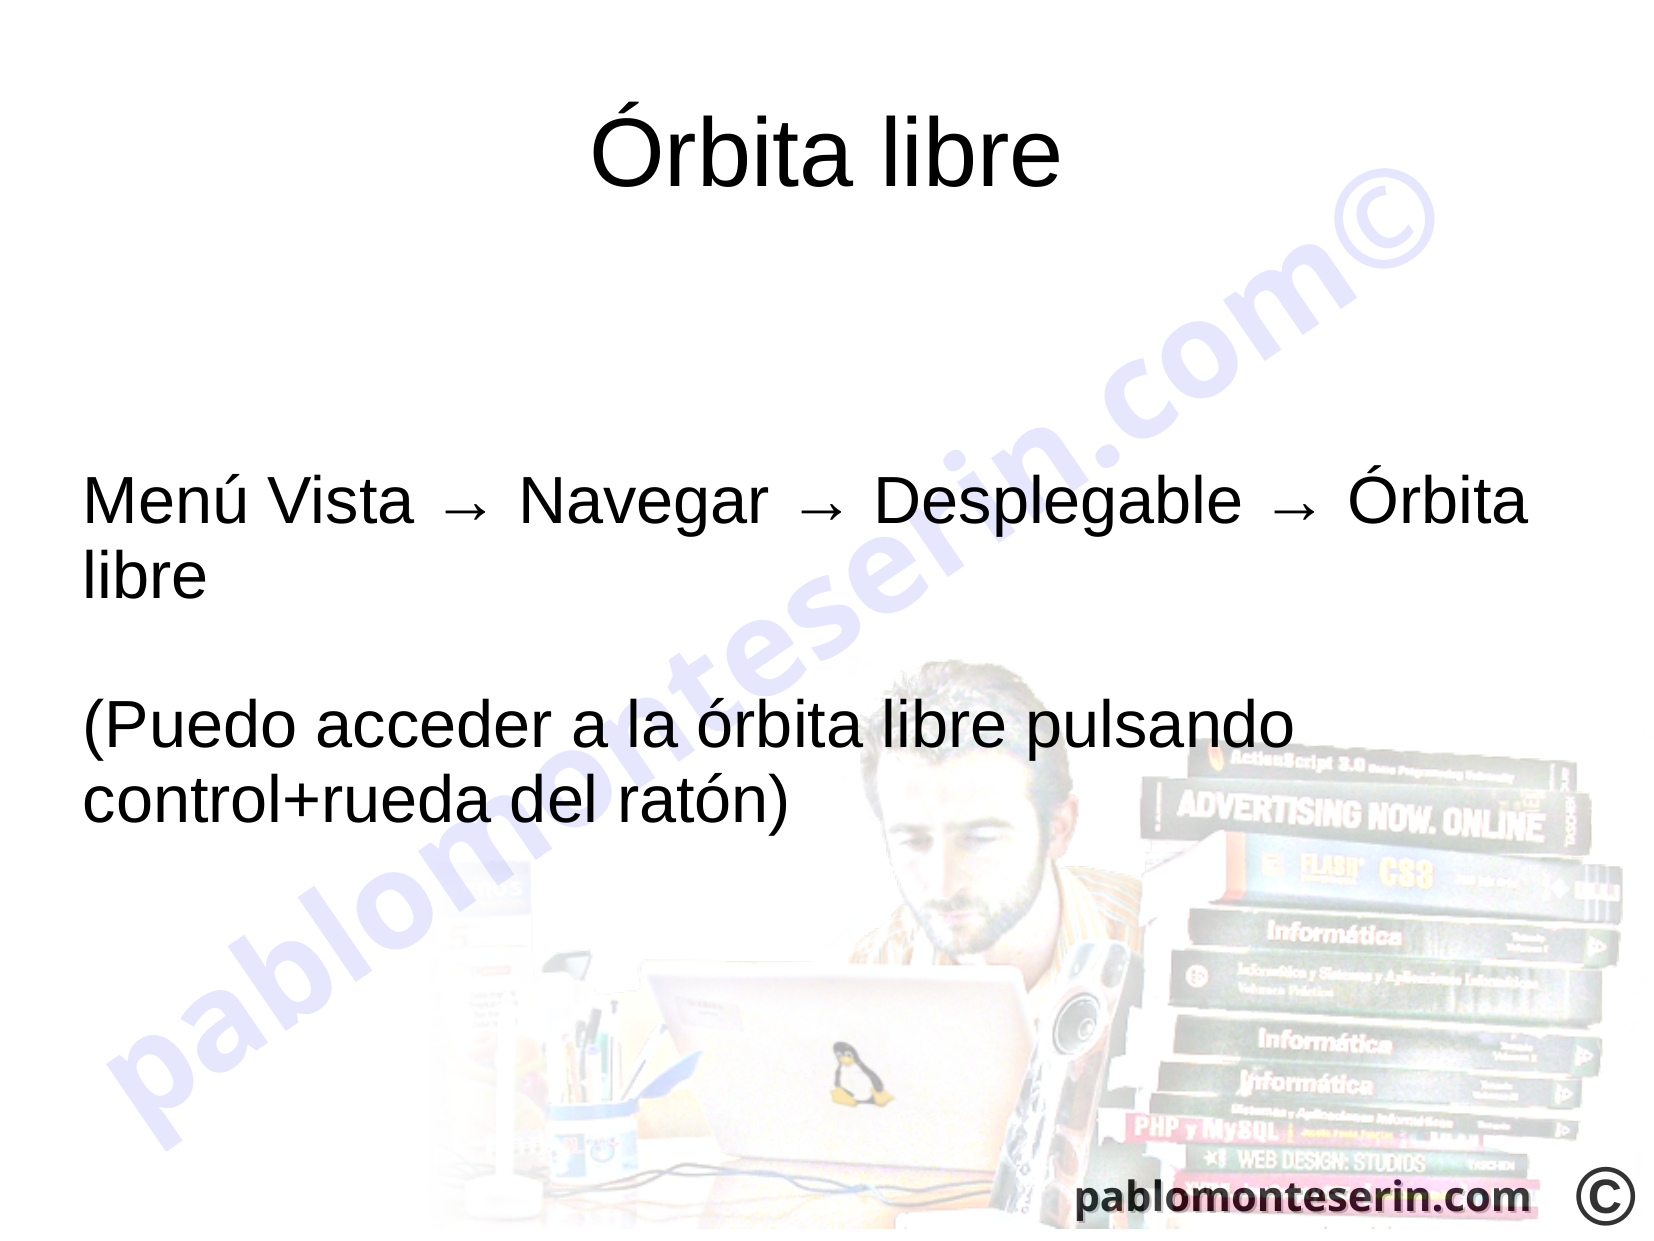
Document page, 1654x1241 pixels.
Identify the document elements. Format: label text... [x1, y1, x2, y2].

picture [412, 640, 1654, 1229]
title Órbita libre [82, 49, 1571, 257]
subtitle Menú Vista → Navegar → Desplegable → Órbita libre (Puedo acceder a la órbita libre pulsando control+rueda del ratón) [82, 290, 1571, 1010]
